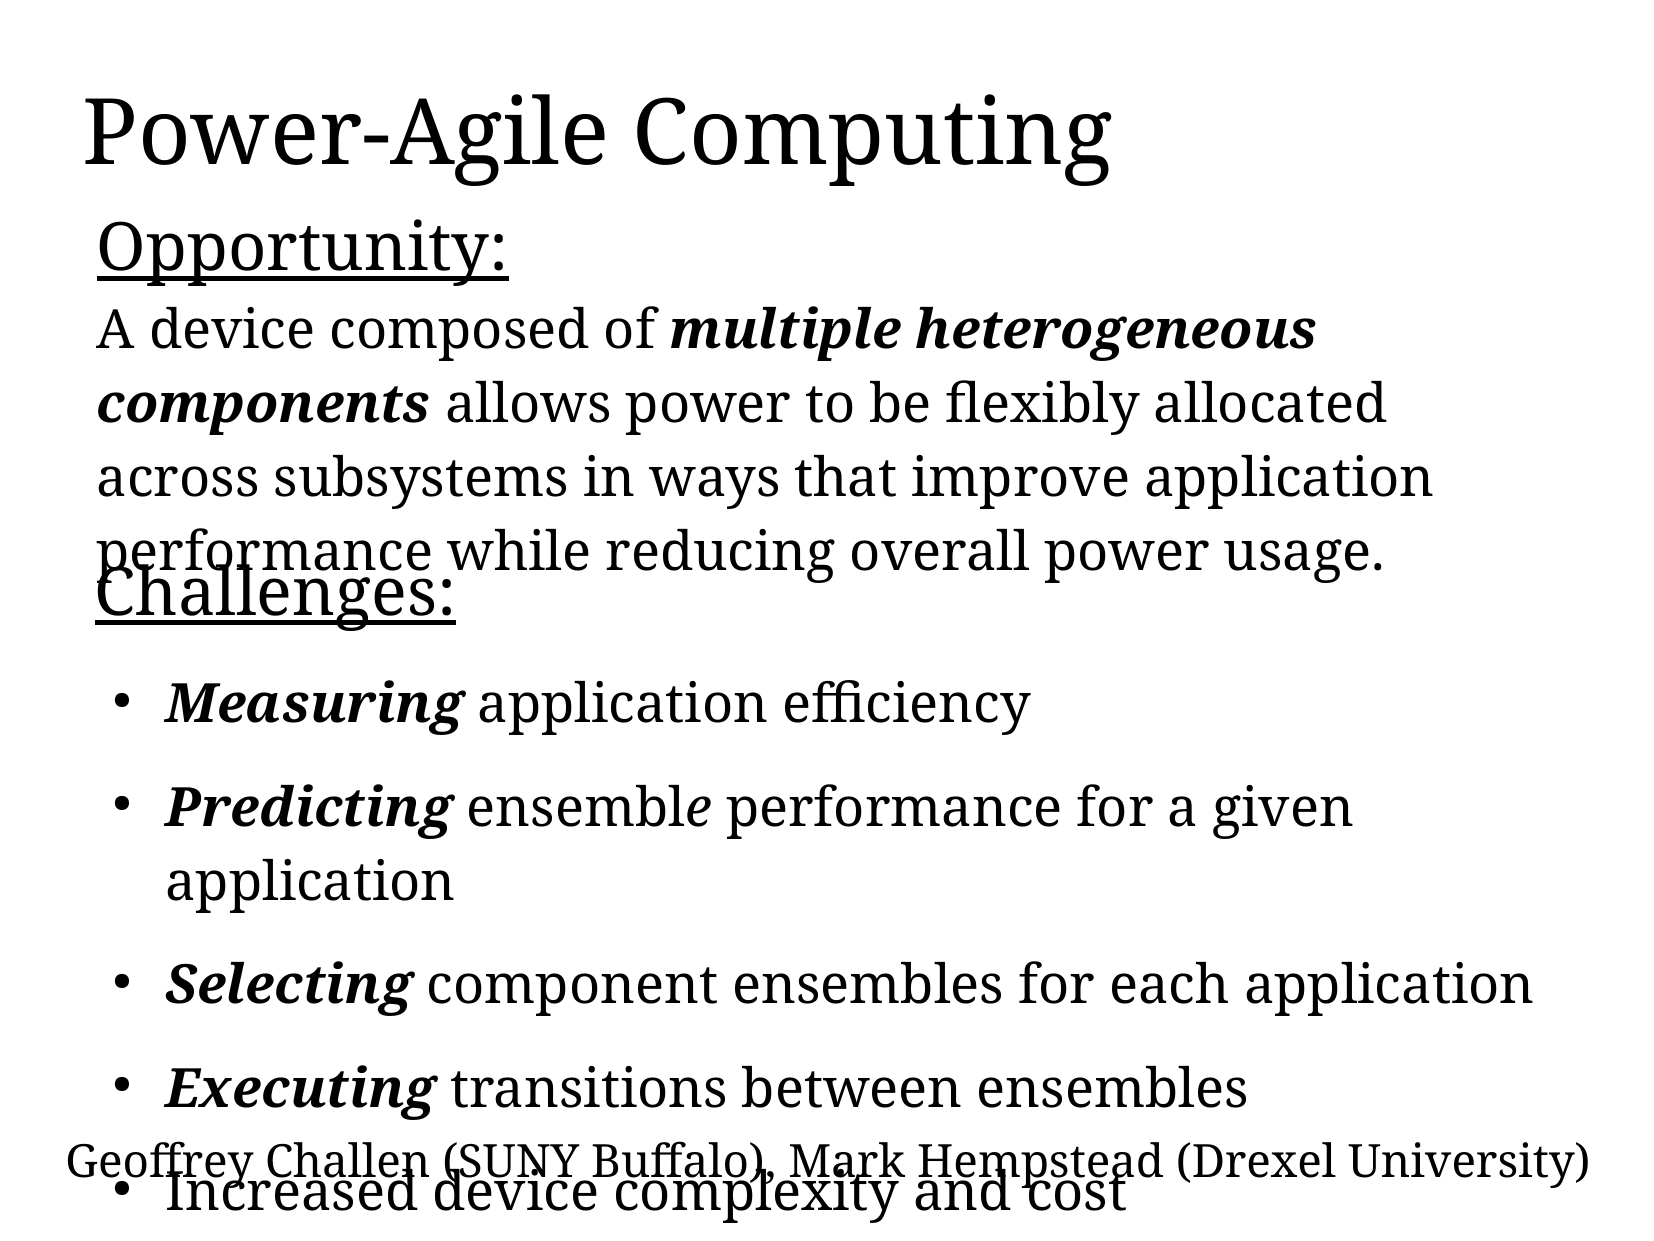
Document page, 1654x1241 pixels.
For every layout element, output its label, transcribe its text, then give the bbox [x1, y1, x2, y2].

title Power-Agile Computing [82, 25, 1571, 233]
text_box Opportunity: A device composed of multiple heterogeneous components allows power to be flexibly allocated across subsystems in ways that improve application performance while reducing overall power usage. [82, 192, 1535, 519]
text_box Geoffrey Challen (SUNY Buffalo), Mark Hempstead (Drexel University) [26, 1120, 1631, 1187]
list Challenges: Measuring application efficiency Predicting ensemble performance for a given application Selecting component ensembles for each application Executing transitions between ensembles Increased device complexity and cost [94, 544, 1583, 1084]
